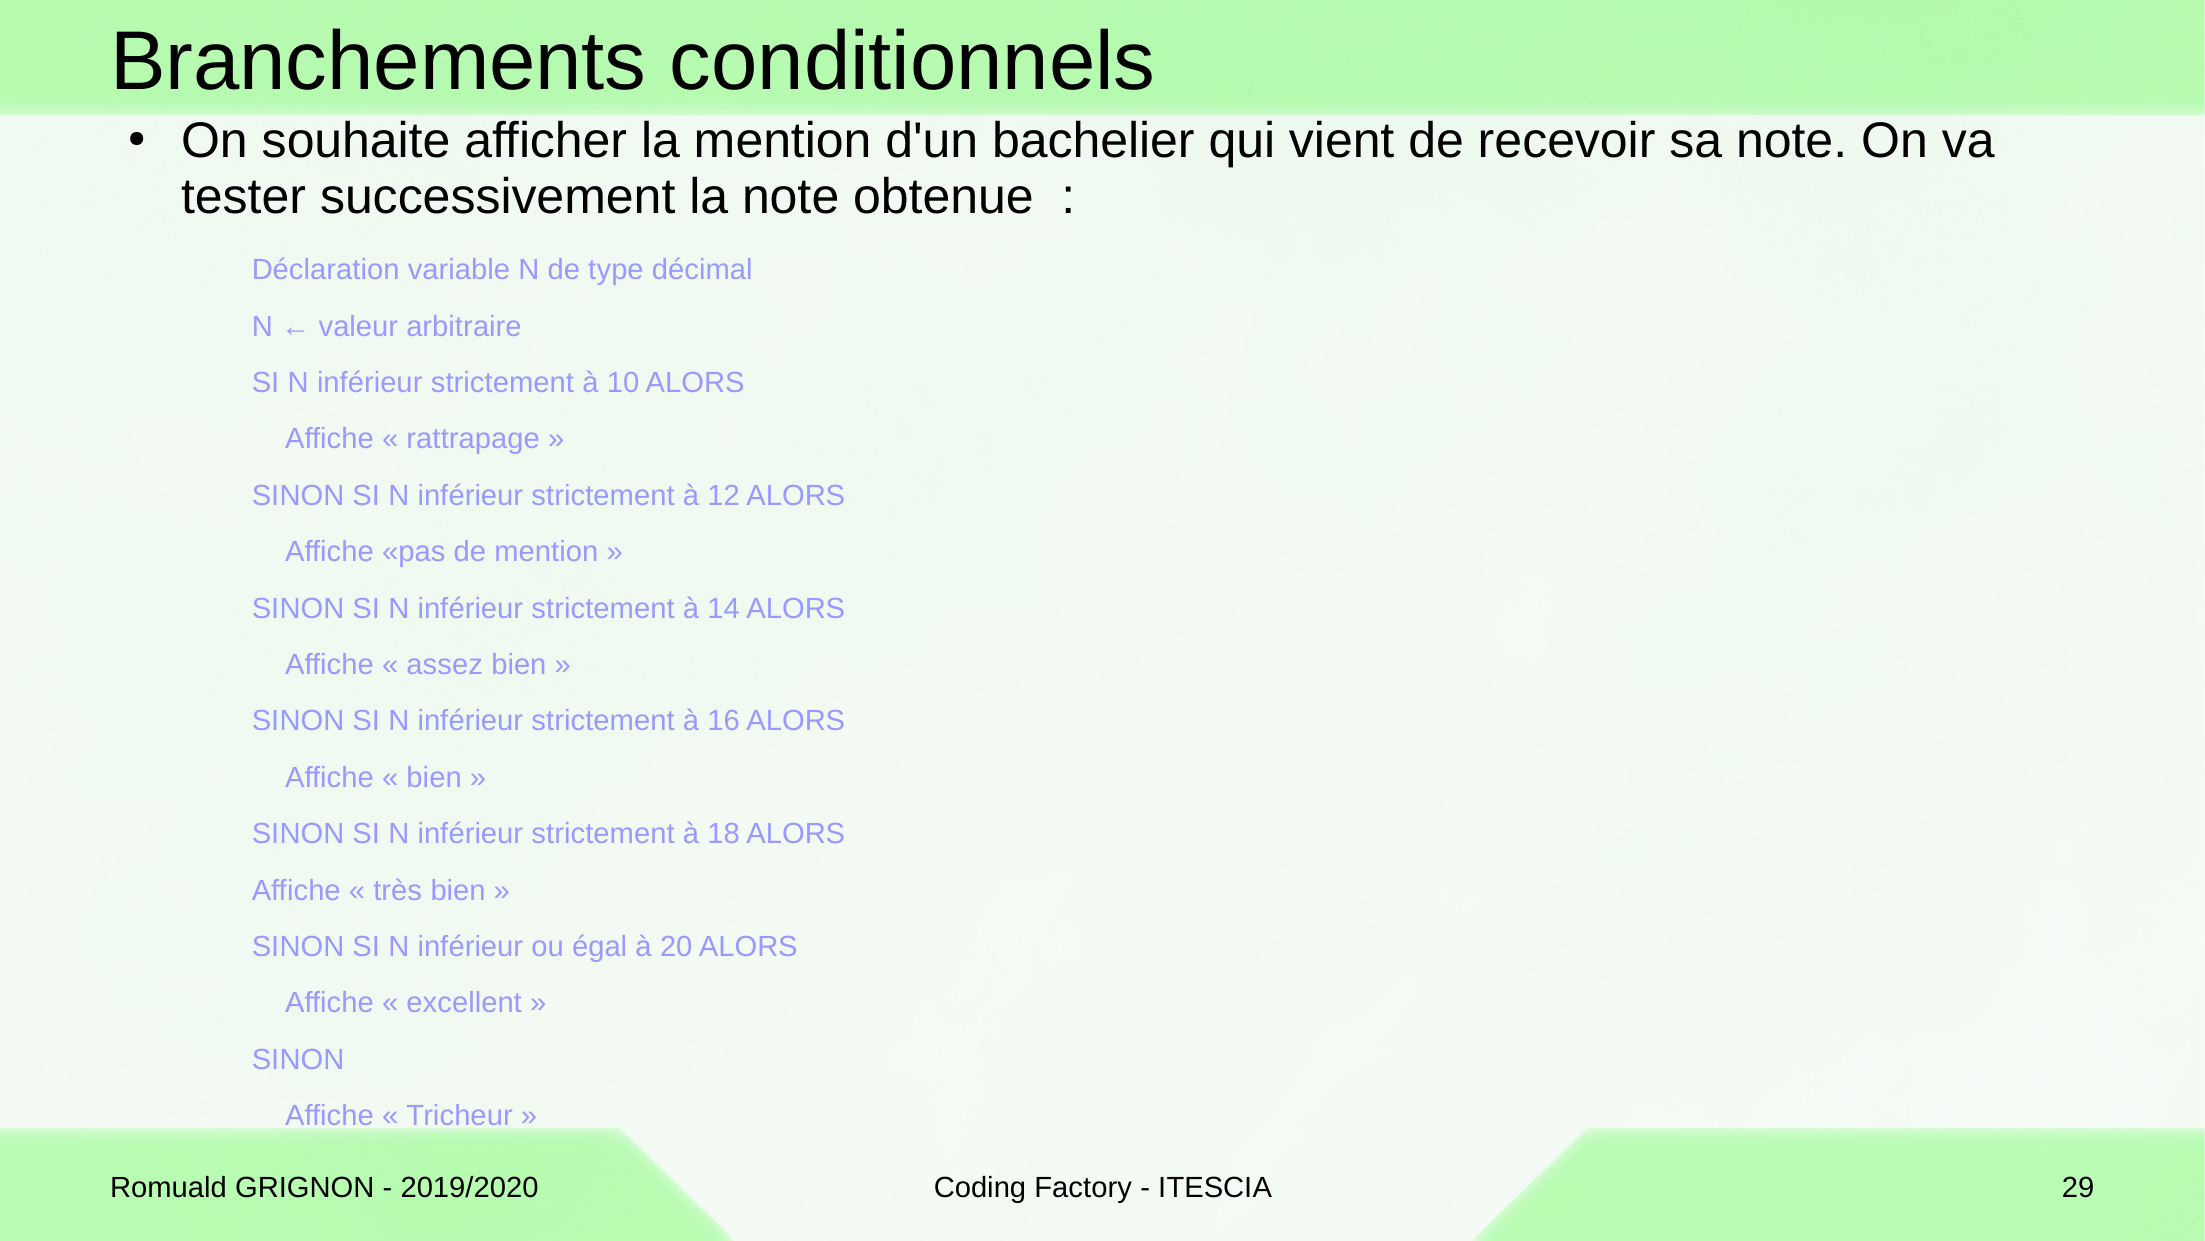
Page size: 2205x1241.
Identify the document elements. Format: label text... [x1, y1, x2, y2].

picture [0, 0, 2205, 1241]
list On souhaite afficher la mention d'un bachelier qui vient de recevoir sa note. On va tester successivement la note obtenue : Déclaration variable N de type décimal N ← valeur arbitraire SI N inférieur strictement à 10 ALORS Affiche « rattrapage » SINON SI N inférieur strictement à 12 ALORS Affiche «pas de mention » SINON SI N inférieur strictement à 14 ALORS Affiche « assez bien » SINON SI N inférieur strictement à 16 ALORS Affiche « bien » SINON SI N inférieur strictement à 18 ALORS Affiche « très bien » SINON SI N inférieur ou égal à 20 ALORS Affiche « excellent » SINON Affiche « Tricheur » [110, 183, 2095, 1132]
title Branchements conditionnels [110, 49, 2095, 183]
